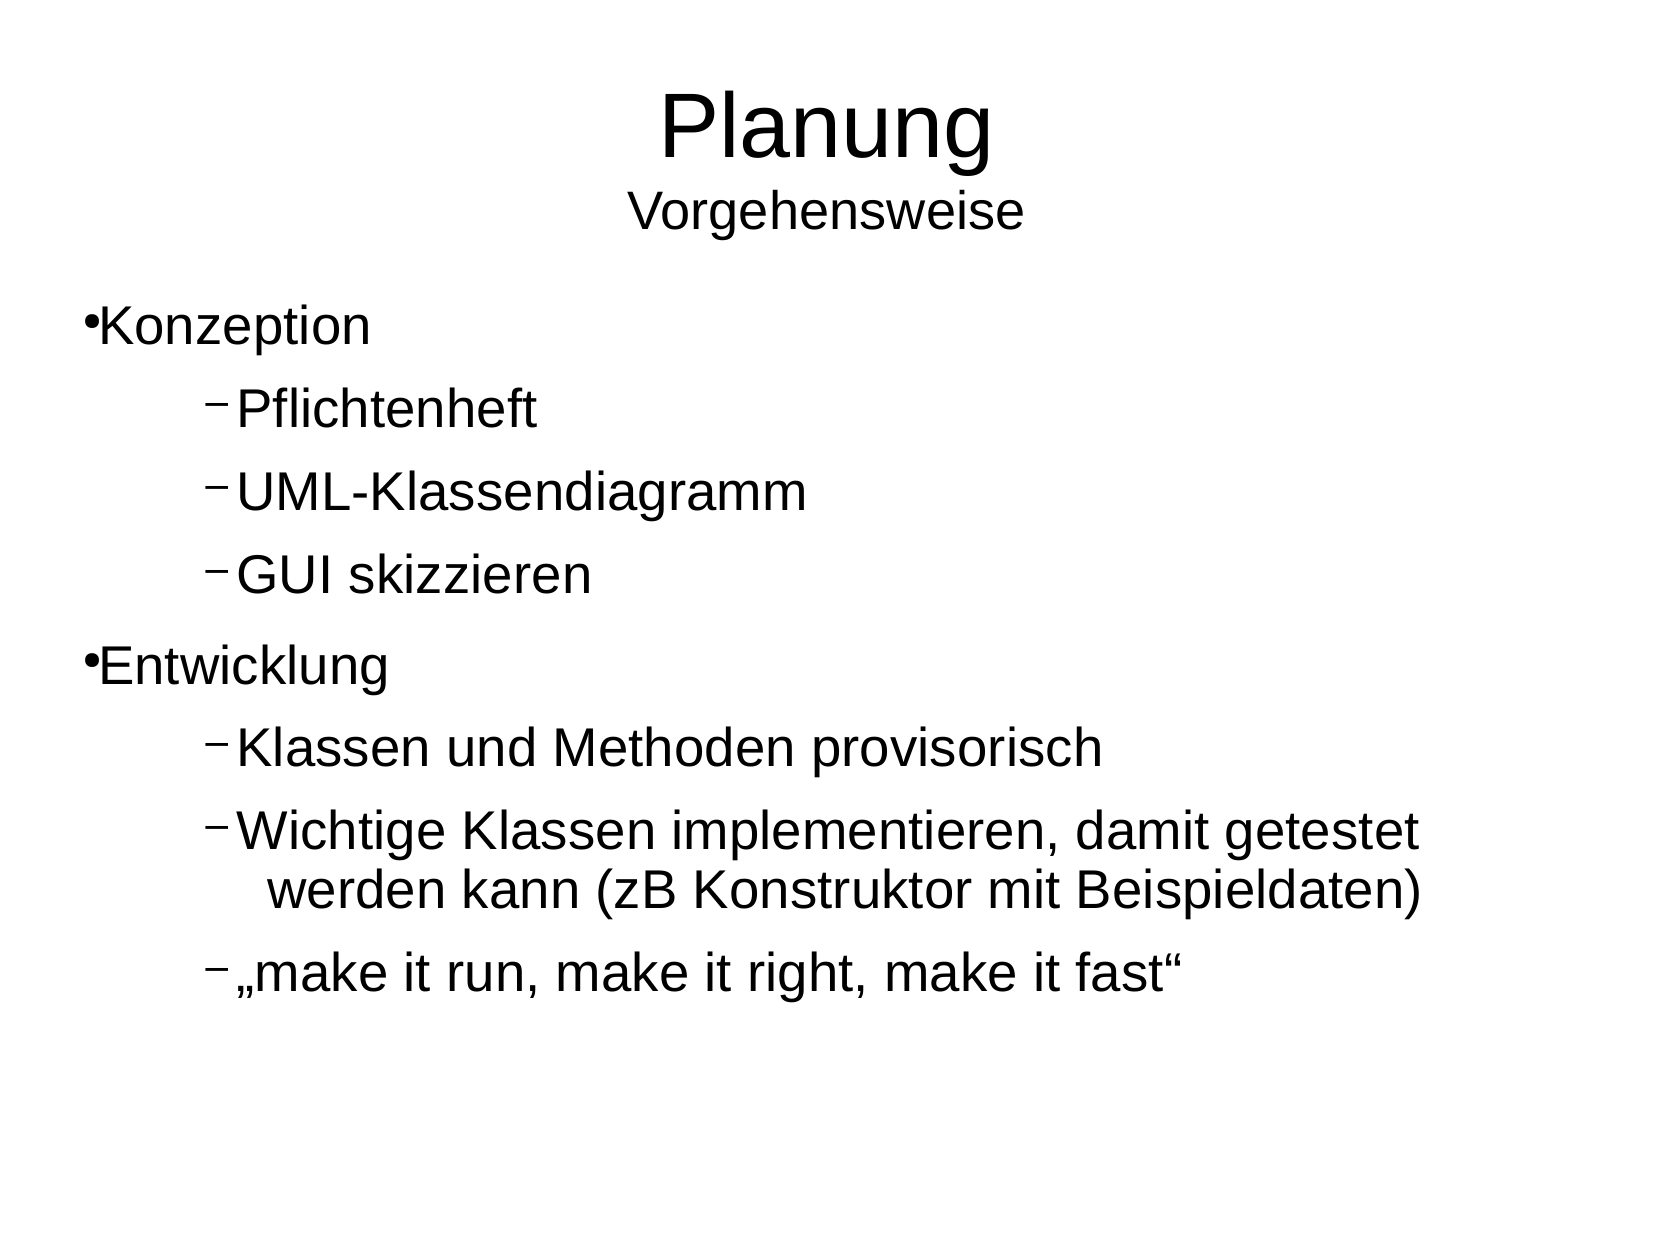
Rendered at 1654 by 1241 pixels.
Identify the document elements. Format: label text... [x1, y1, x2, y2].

list Konzeption Pflichtenheft UML-Klassendiagramm GUI skizzieren Entwicklung Klassen und Methoden provisorisch Wichtige Klassen implementieren, damit getestet werden kann (zB Konstruktor mit Beispieldaten) „make it run, make it right, make it fast“ [82, 290, 1571, 1010]
title Planung Vorgehensweise [82, 49, 1571, 257]
